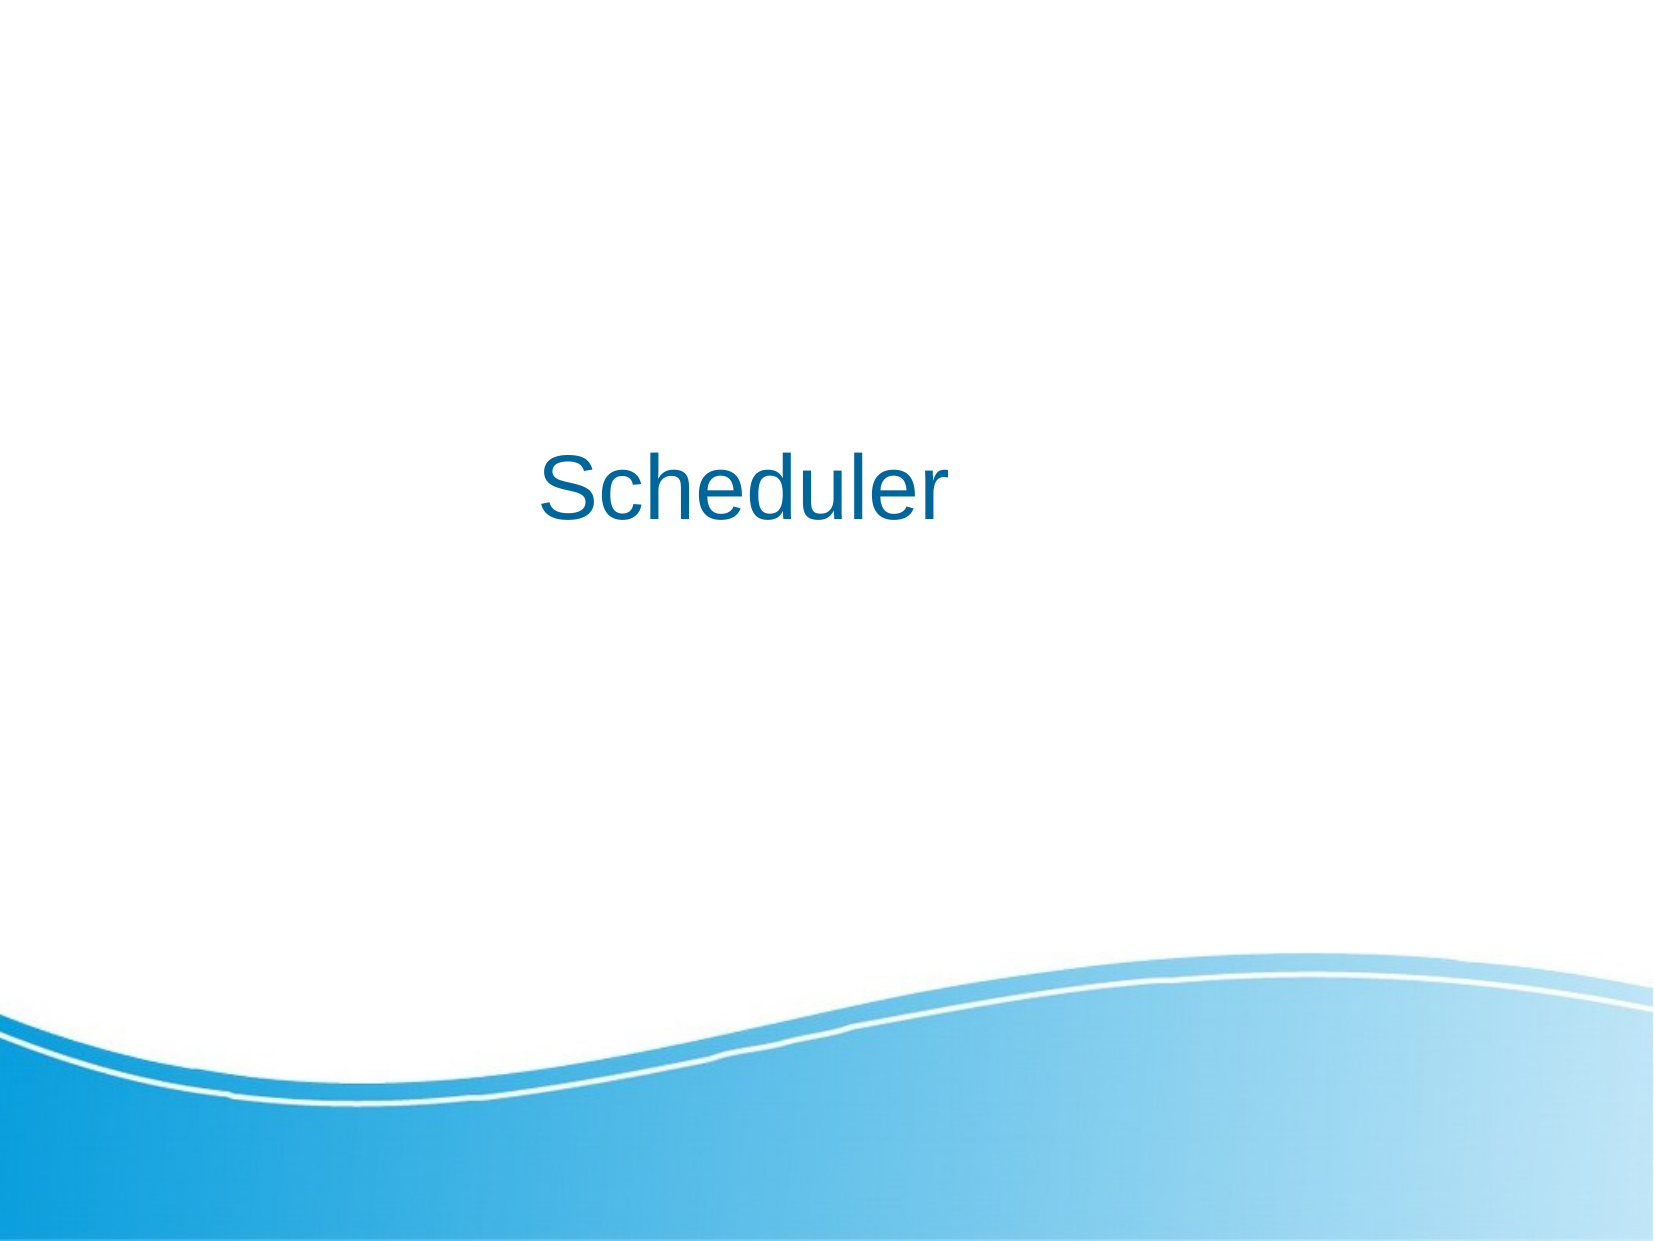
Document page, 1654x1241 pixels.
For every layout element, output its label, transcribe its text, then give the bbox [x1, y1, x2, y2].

title Scheduler [0, 384, 1489, 592]
picture [0, 952, 1654, 1241]
